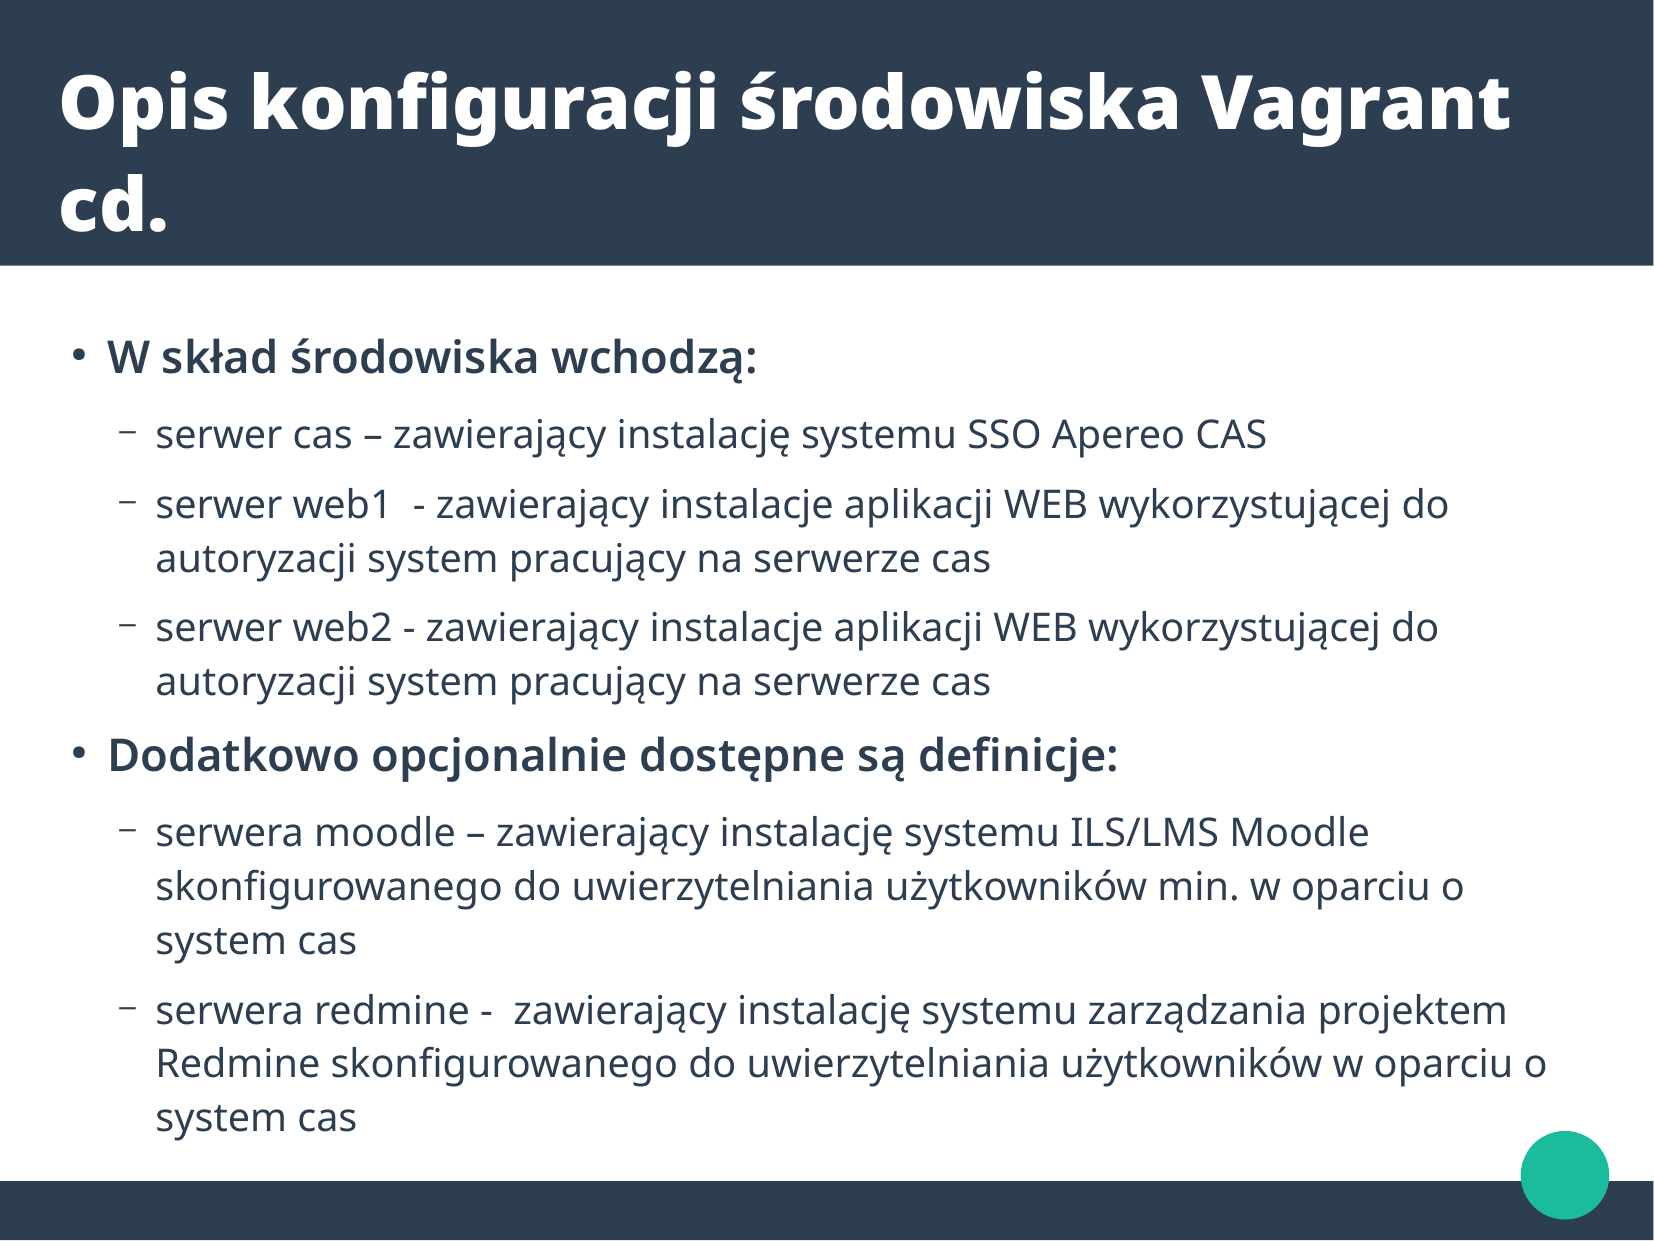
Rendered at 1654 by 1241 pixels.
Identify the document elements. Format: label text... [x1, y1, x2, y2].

list W skład środowiska wchodzą: serwer cas – zawierający instalację systemu SSO Apereo CAS serwer web1 - zawierający instalacje aplikacji WEB wykorzystującej do autoryzacji system pracujący na serwerze cas serwer web2 - zawierający instalacje aplikacji WEB wykorzystującej do autoryzacji system pracujący na serwerze cas Dodatkowo opcjonalnie dostępne są definicje: serwera moodle – zawierający instalację systemu ILS/LMS Moodle skonfigurowanego do uwierzytelniania użytkowników min. w oparciu o system cas serwera redmine - zawierający instalację systemu zarządzania projektem Redmine skonfigurowanego do uwierzytelniania użytkowników w oparciu o system cas [59, 324, 1595, 1152]
title Opis konfiguracji środowiska Vagrant cd. [59, 49, 1595, 207]
